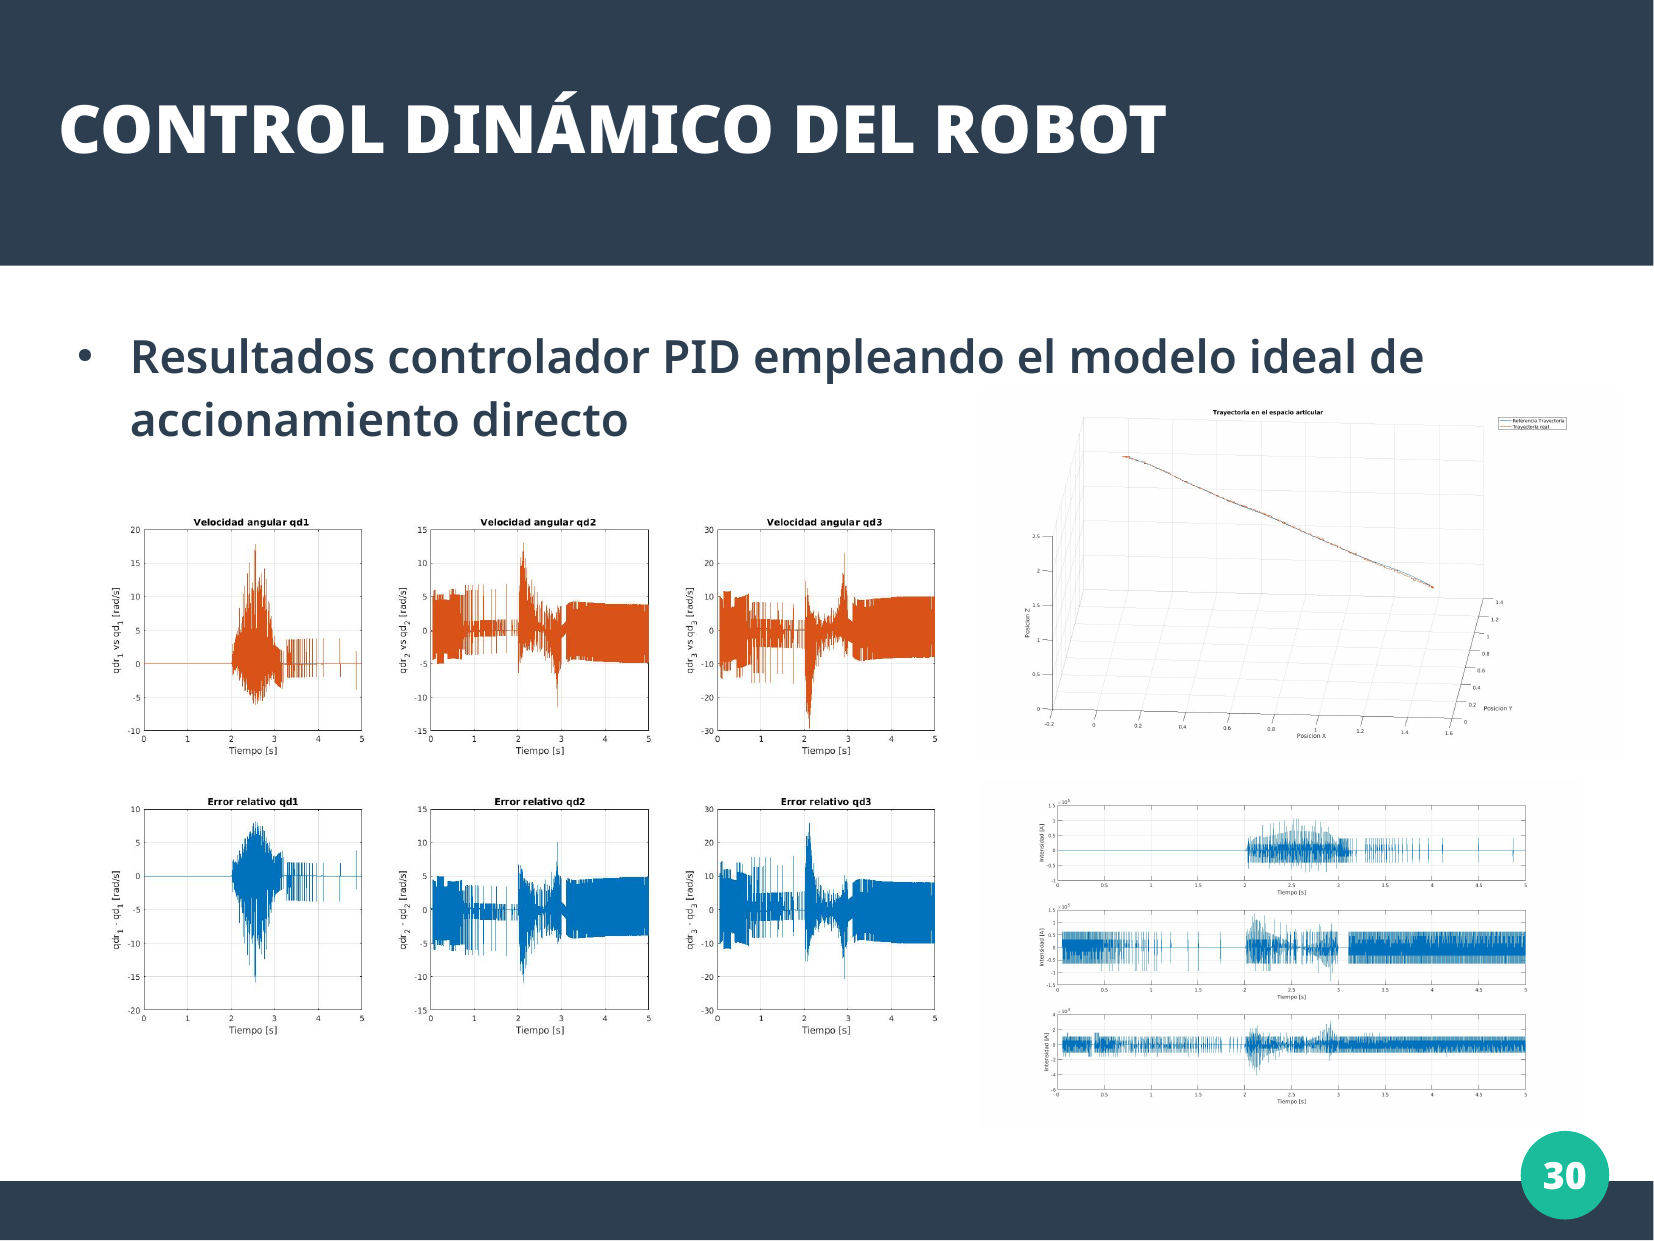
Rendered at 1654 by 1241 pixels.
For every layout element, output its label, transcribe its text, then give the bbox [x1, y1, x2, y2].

list Resultados controlador PID empleando el modelo ideal de accionamiento directo [59, 324, 1595, 485]
picture [11, 389, 1619, 1128]
title CONTROL DINÁMICO DEL ROBOT [59, 49, 1595, 207]
list Resultados controlador PID empleando el modelo ideal de accionamiento directo [59, 759, 1595, 1152]
